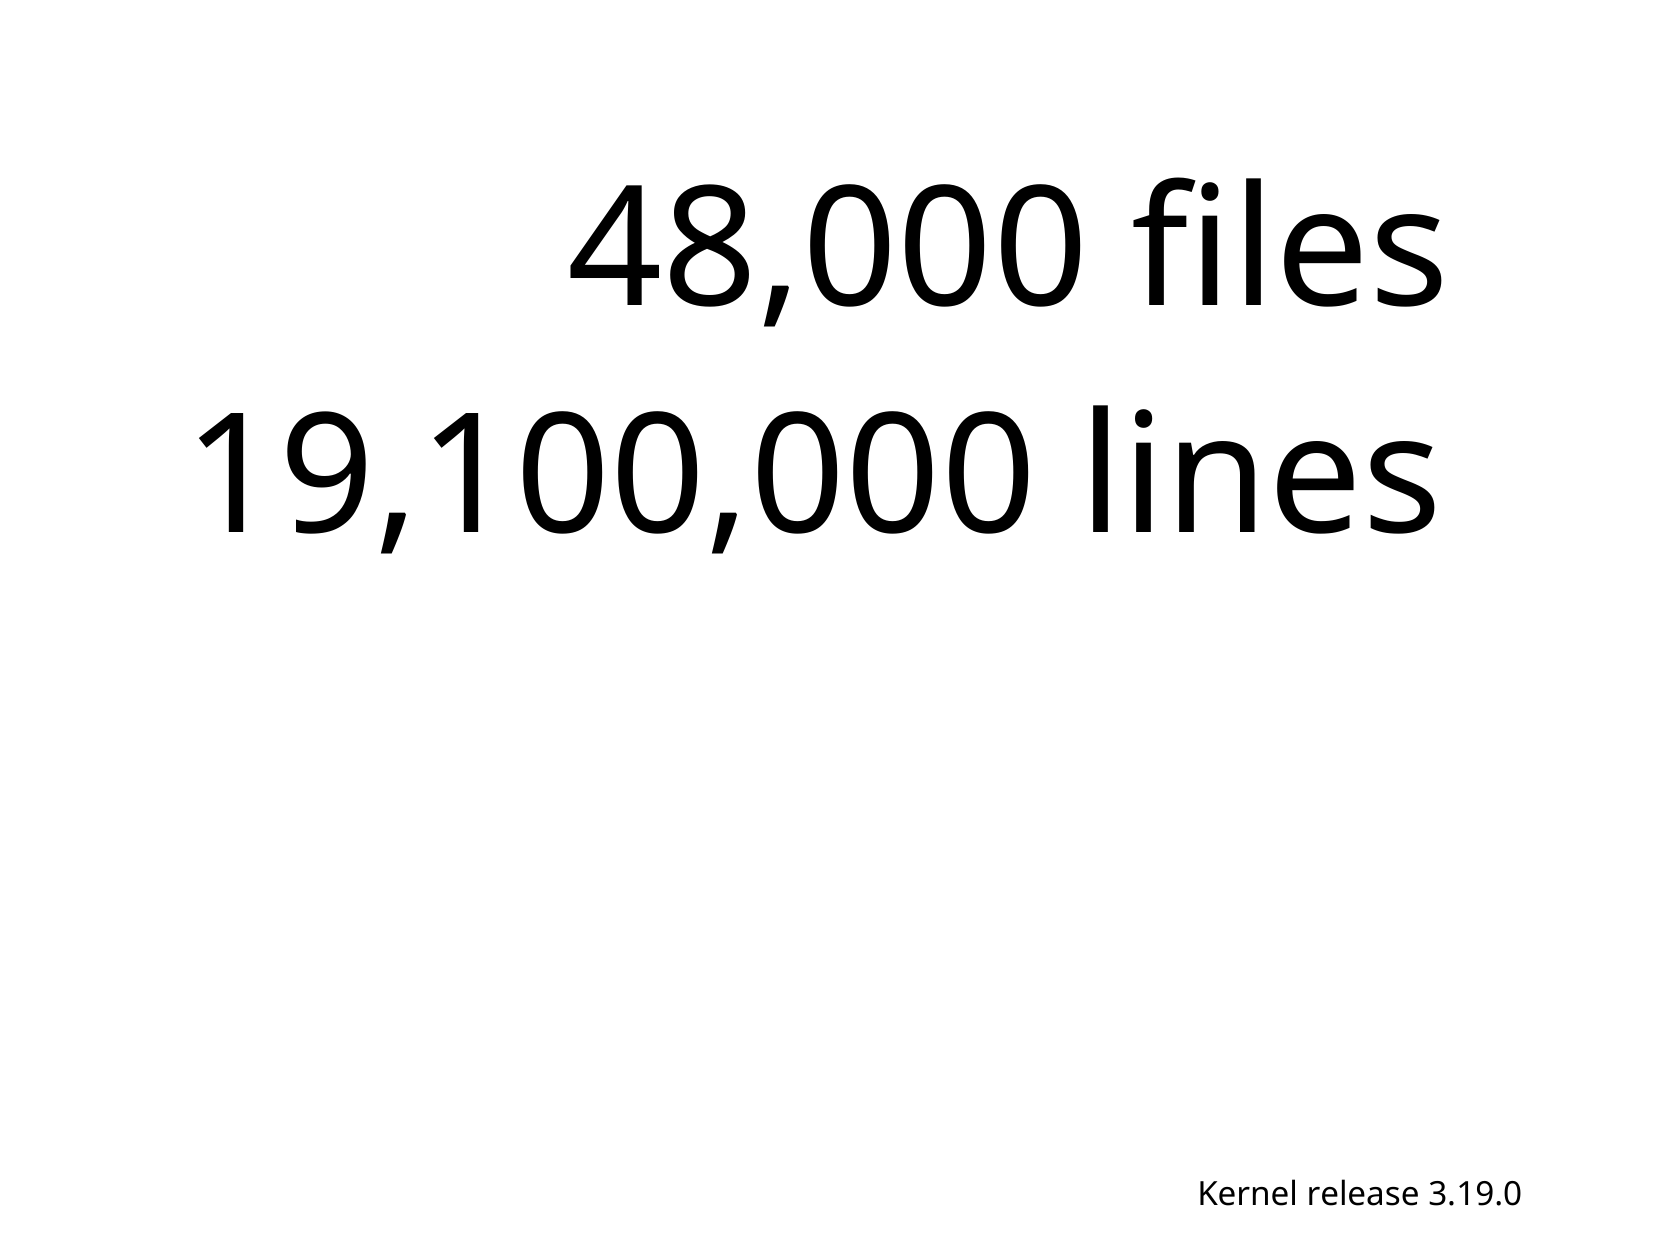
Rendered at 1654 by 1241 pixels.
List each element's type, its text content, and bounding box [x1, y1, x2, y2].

text_box 48,000 files 19,100,000 lines [163, 120, 1528, 536]
text_box Kernel release 3.19.0 [1182, 1162, 1542, 1218]
